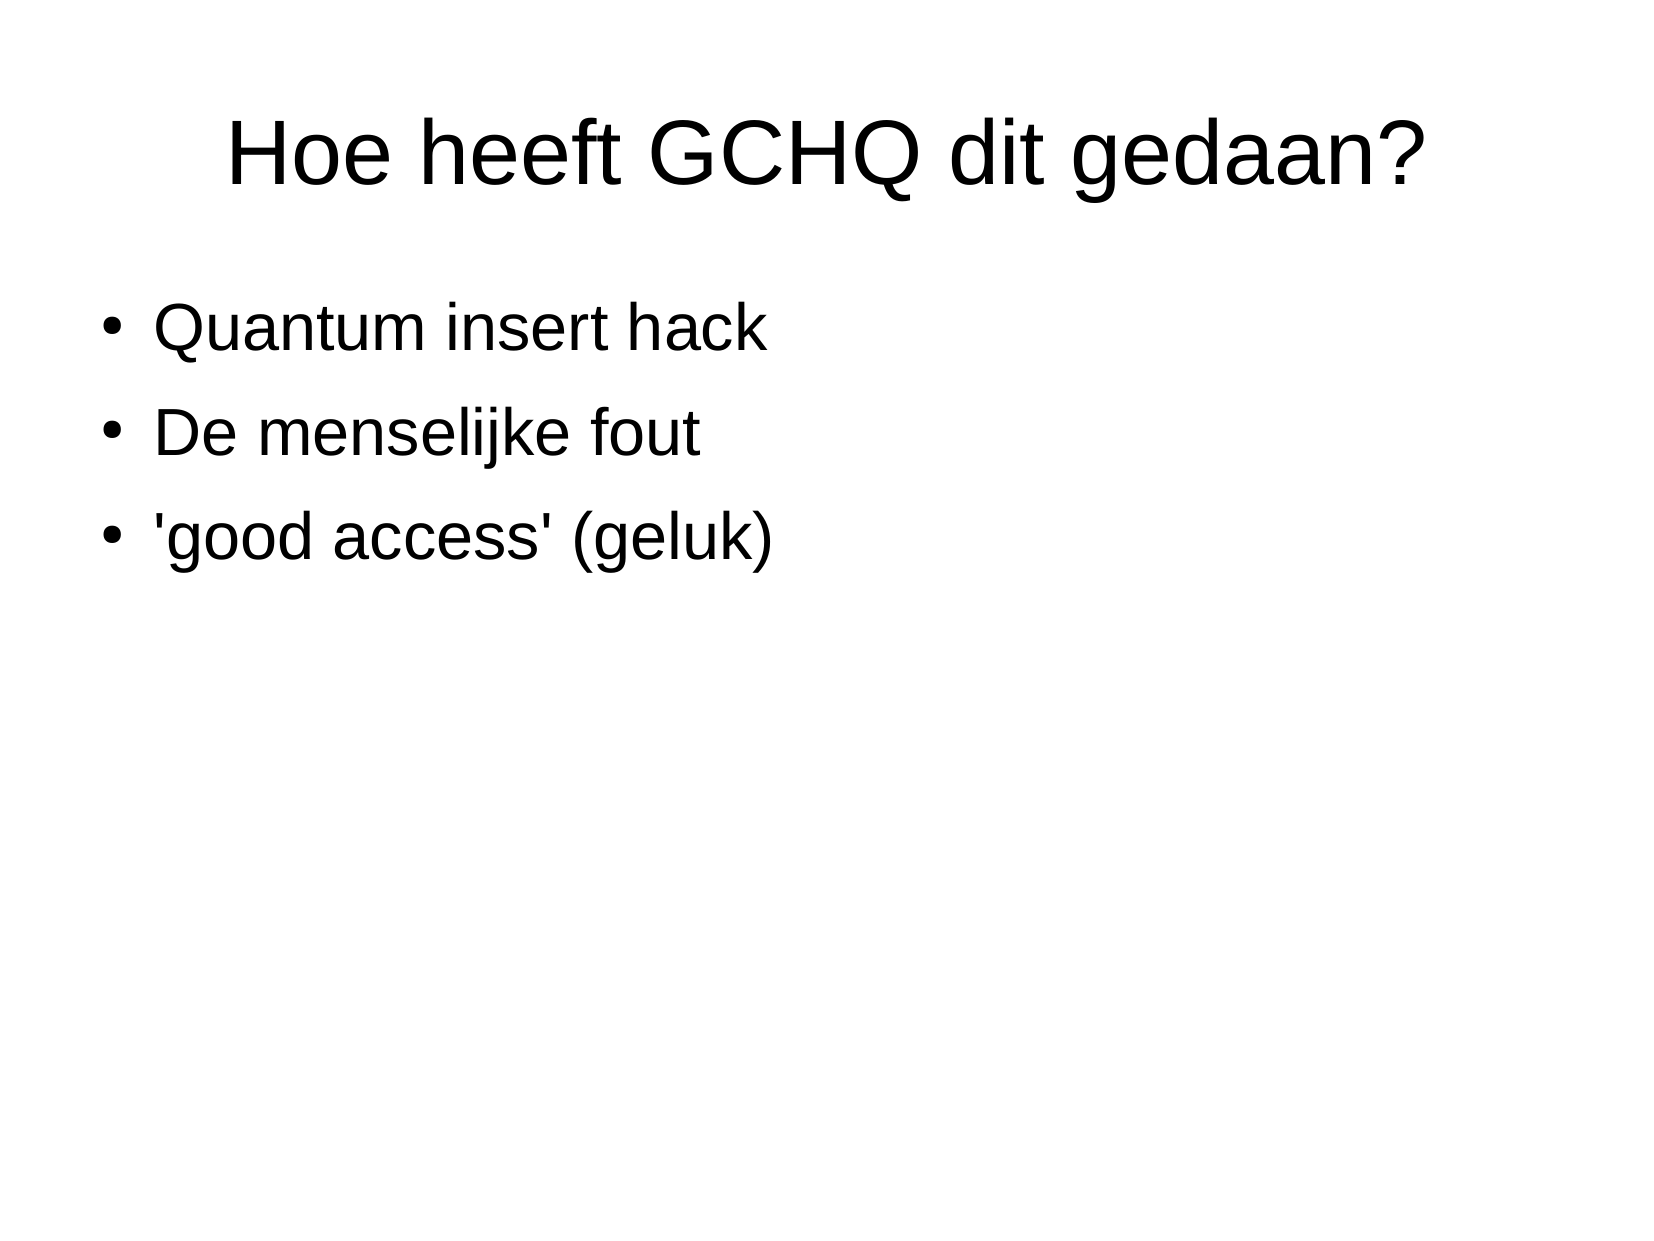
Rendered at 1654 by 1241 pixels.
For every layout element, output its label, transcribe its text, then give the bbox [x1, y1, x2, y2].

list Quantum insert hack De menselijke fout 'good access' (geluk) [82, 290, 1571, 1010]
title Hoe heeft GCHQ dit gedaan? [82, 49, 1571, 257]
